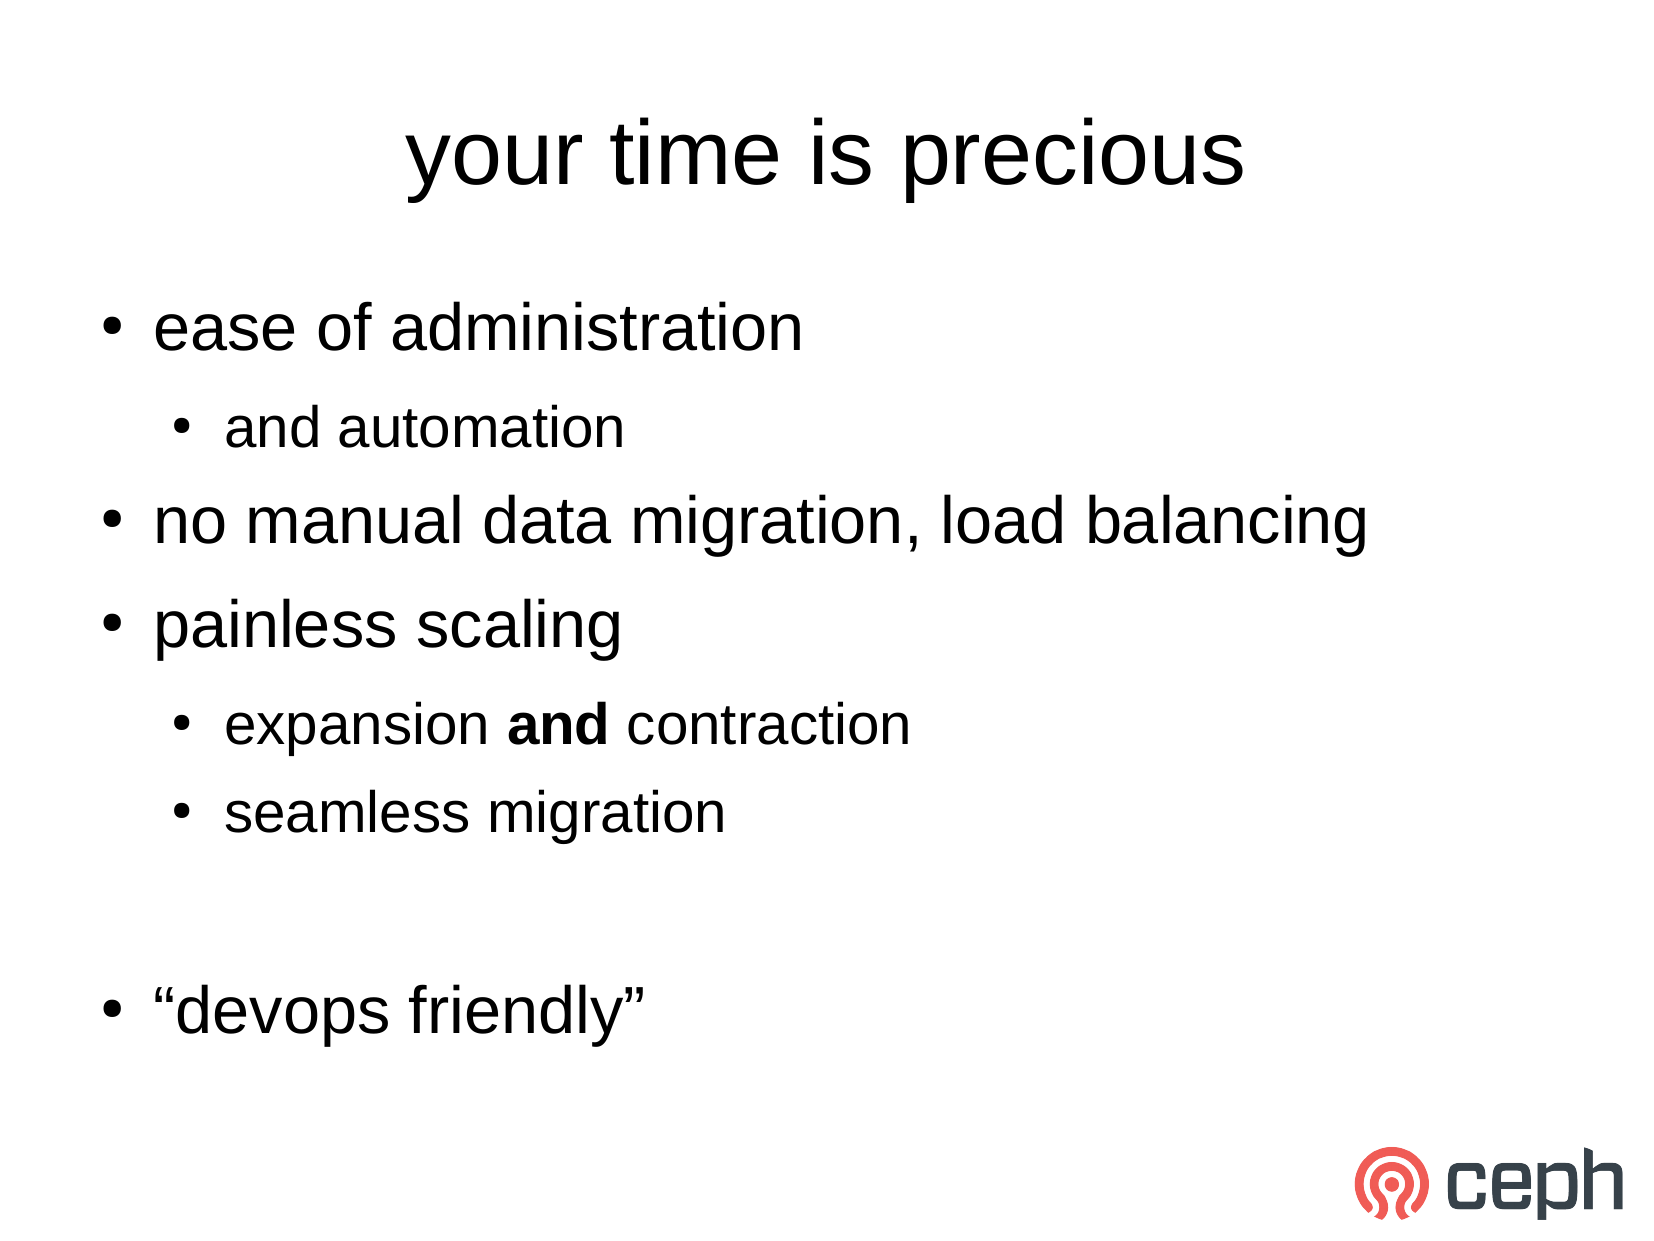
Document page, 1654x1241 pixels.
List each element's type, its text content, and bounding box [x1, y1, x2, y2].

picture [1308, 1100, 1654, 1241]
list ease of administration and automation no manual data migration, load balancing painless scaling expansion and contraction seamless migration “devops friendly” [82, 290, 1571, 1109]
title your time is precious [82, 49, 1571, 257]
